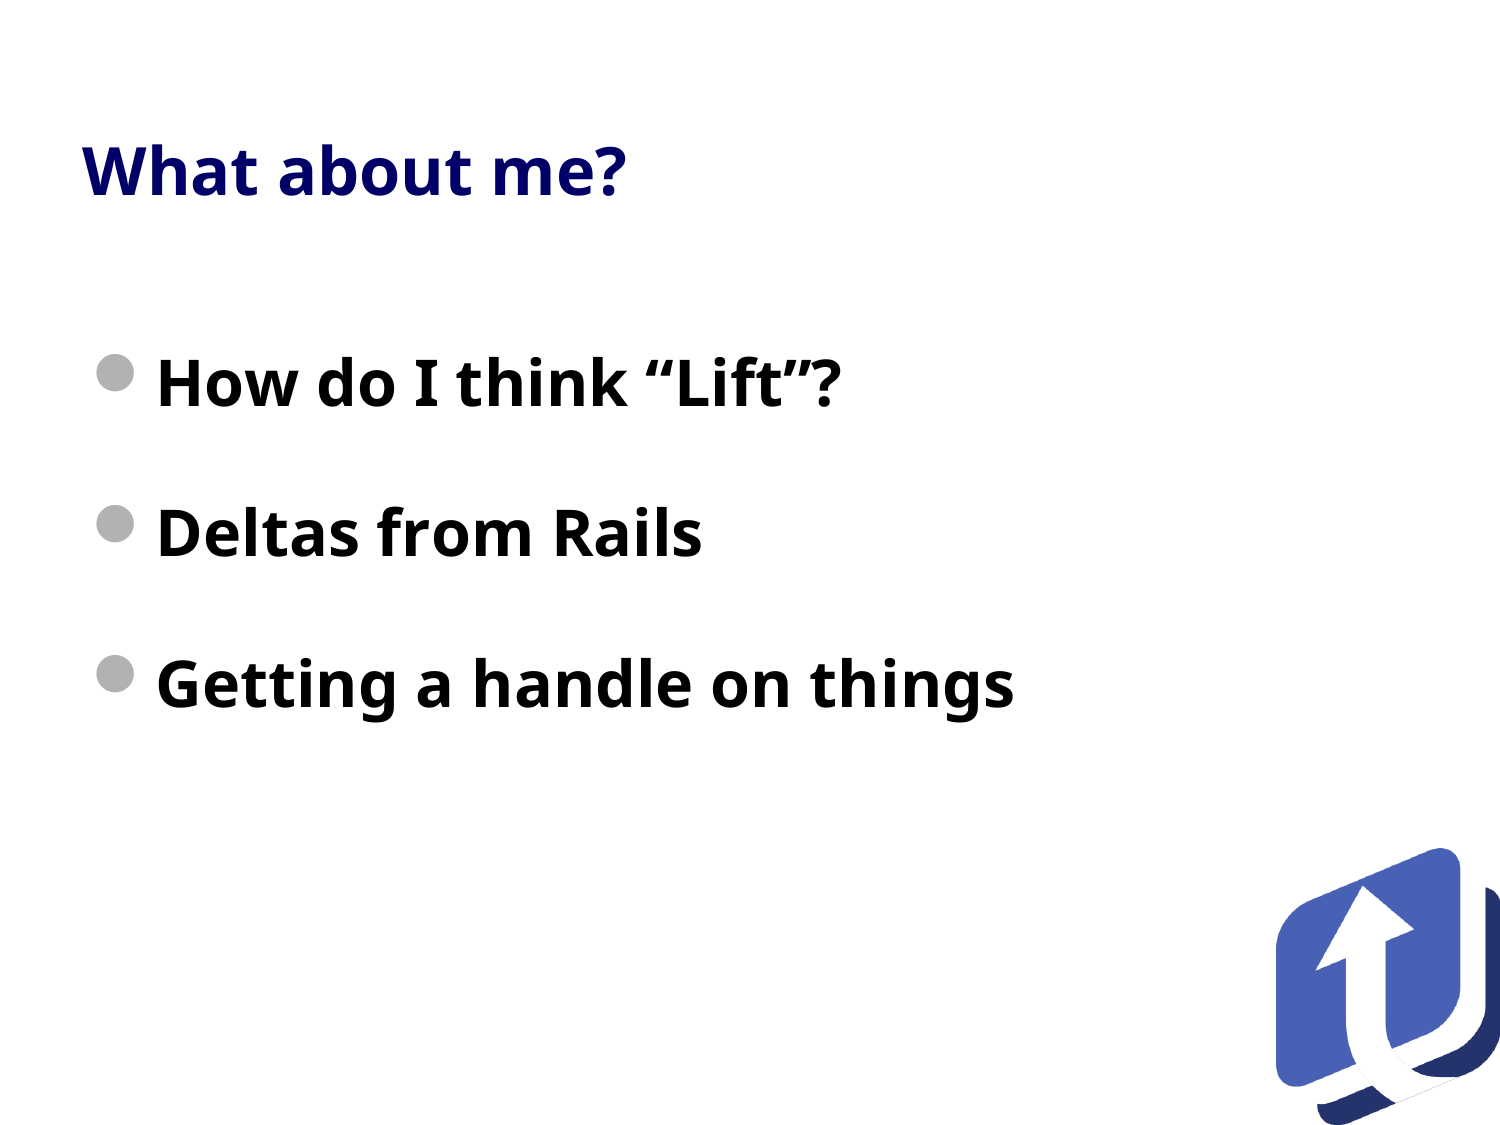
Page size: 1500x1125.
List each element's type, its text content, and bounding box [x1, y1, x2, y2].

list How do I think “Lift”? Deltas from Rails Getting a handle on things [74, 307, 1273, 1085]
title What about me? [74, 97, 1423, 242]
picture [1276, 848, 1500, 1125]
